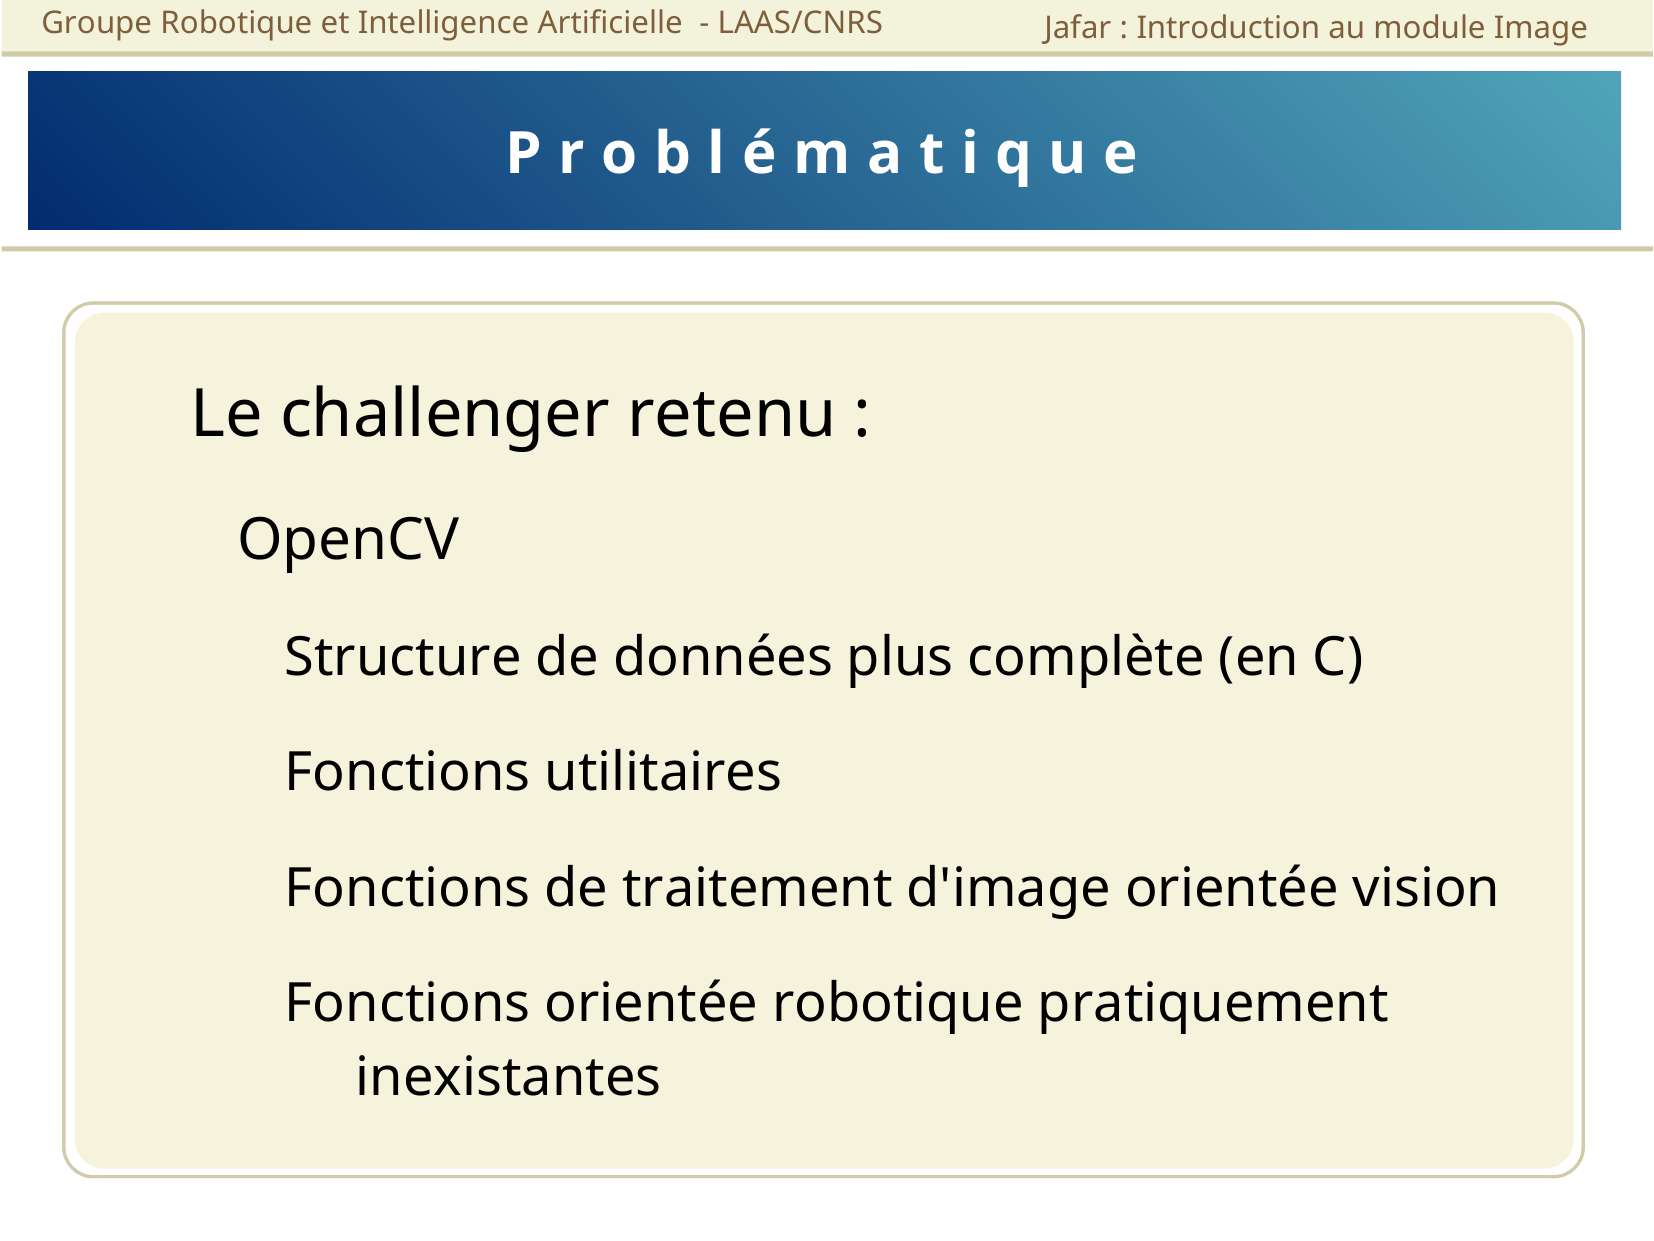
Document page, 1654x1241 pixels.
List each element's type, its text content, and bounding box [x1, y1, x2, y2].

title Problématique [57, 81, 1587, 221]
list Le challenger retenu : OpenCV Structure de données plus complète (en C) Fonctions utilitaires Fonctions de traitement d'image orientée vision Fonctions orientée robotique pratiquement inexistantes [178, 364, 1569, 1147]
